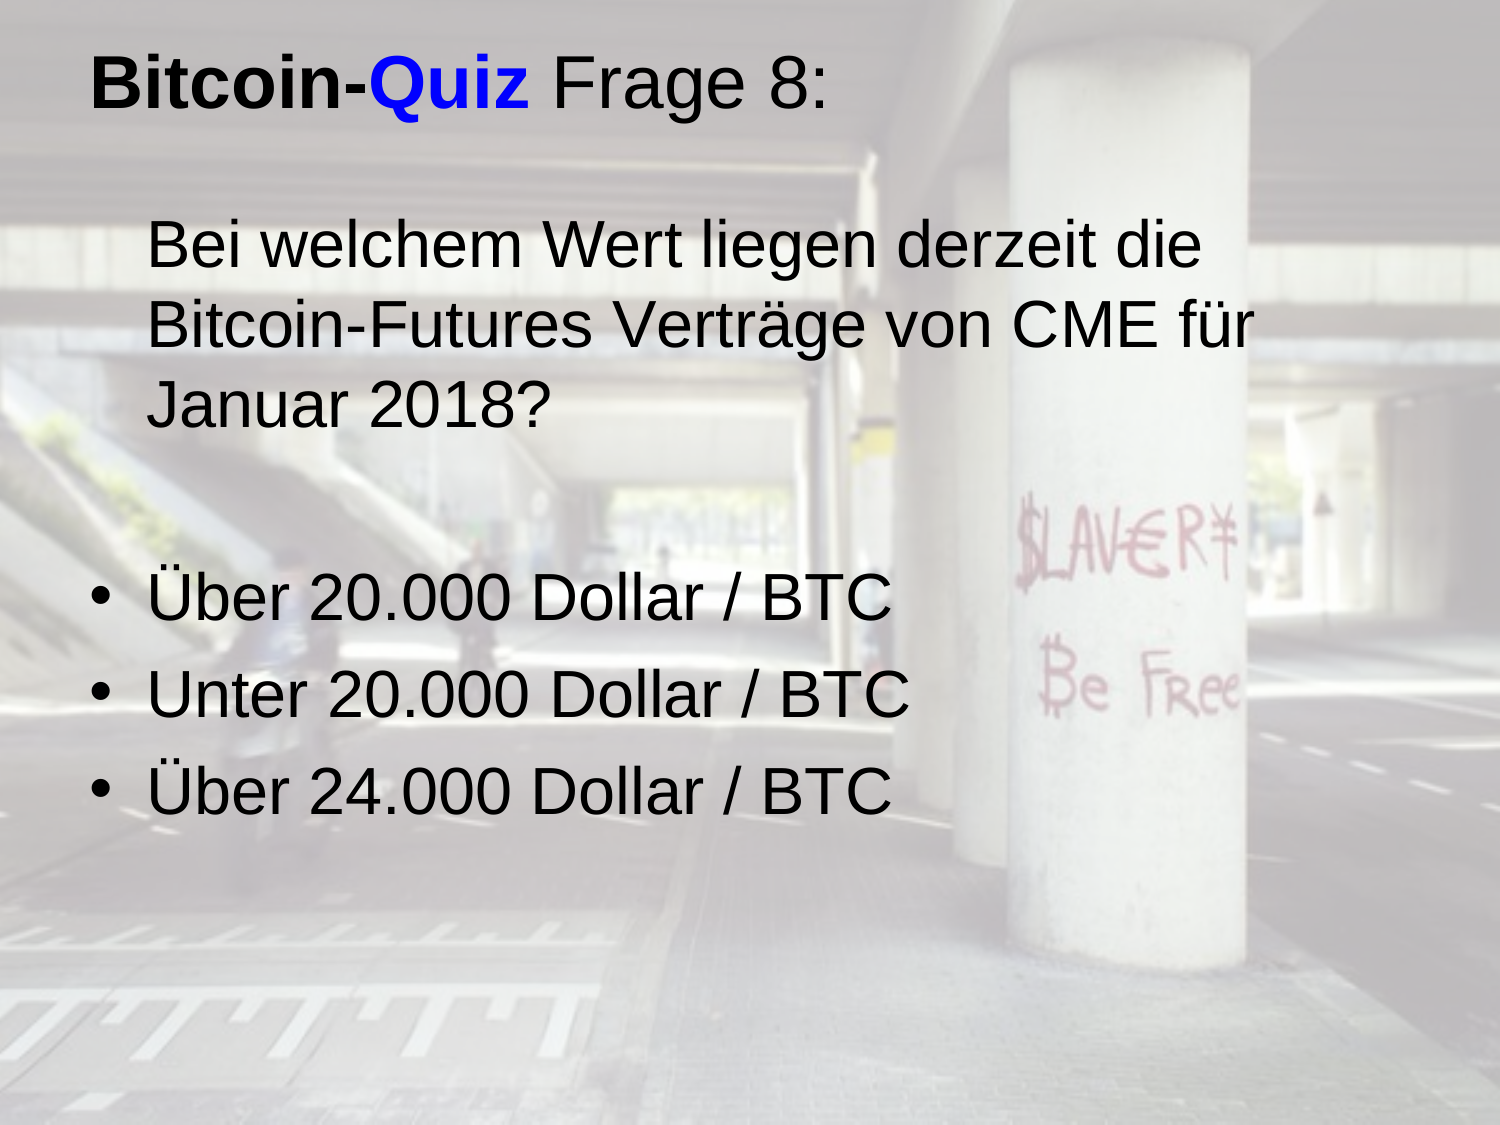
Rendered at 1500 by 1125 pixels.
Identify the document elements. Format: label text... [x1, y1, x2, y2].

title Bitcoin-Quiz Frage 8: [75, 26, 1426, 132]
list Bei welchem Wert liegen derzeit die Bitcoin-Futures Verträge von CME für Januar 2018? Über 20.000 Dollar / BTC Unter 20.000 Dollar / BTC Über 24.000 Dollar / BTC [75, 192, 1426, 1006]
